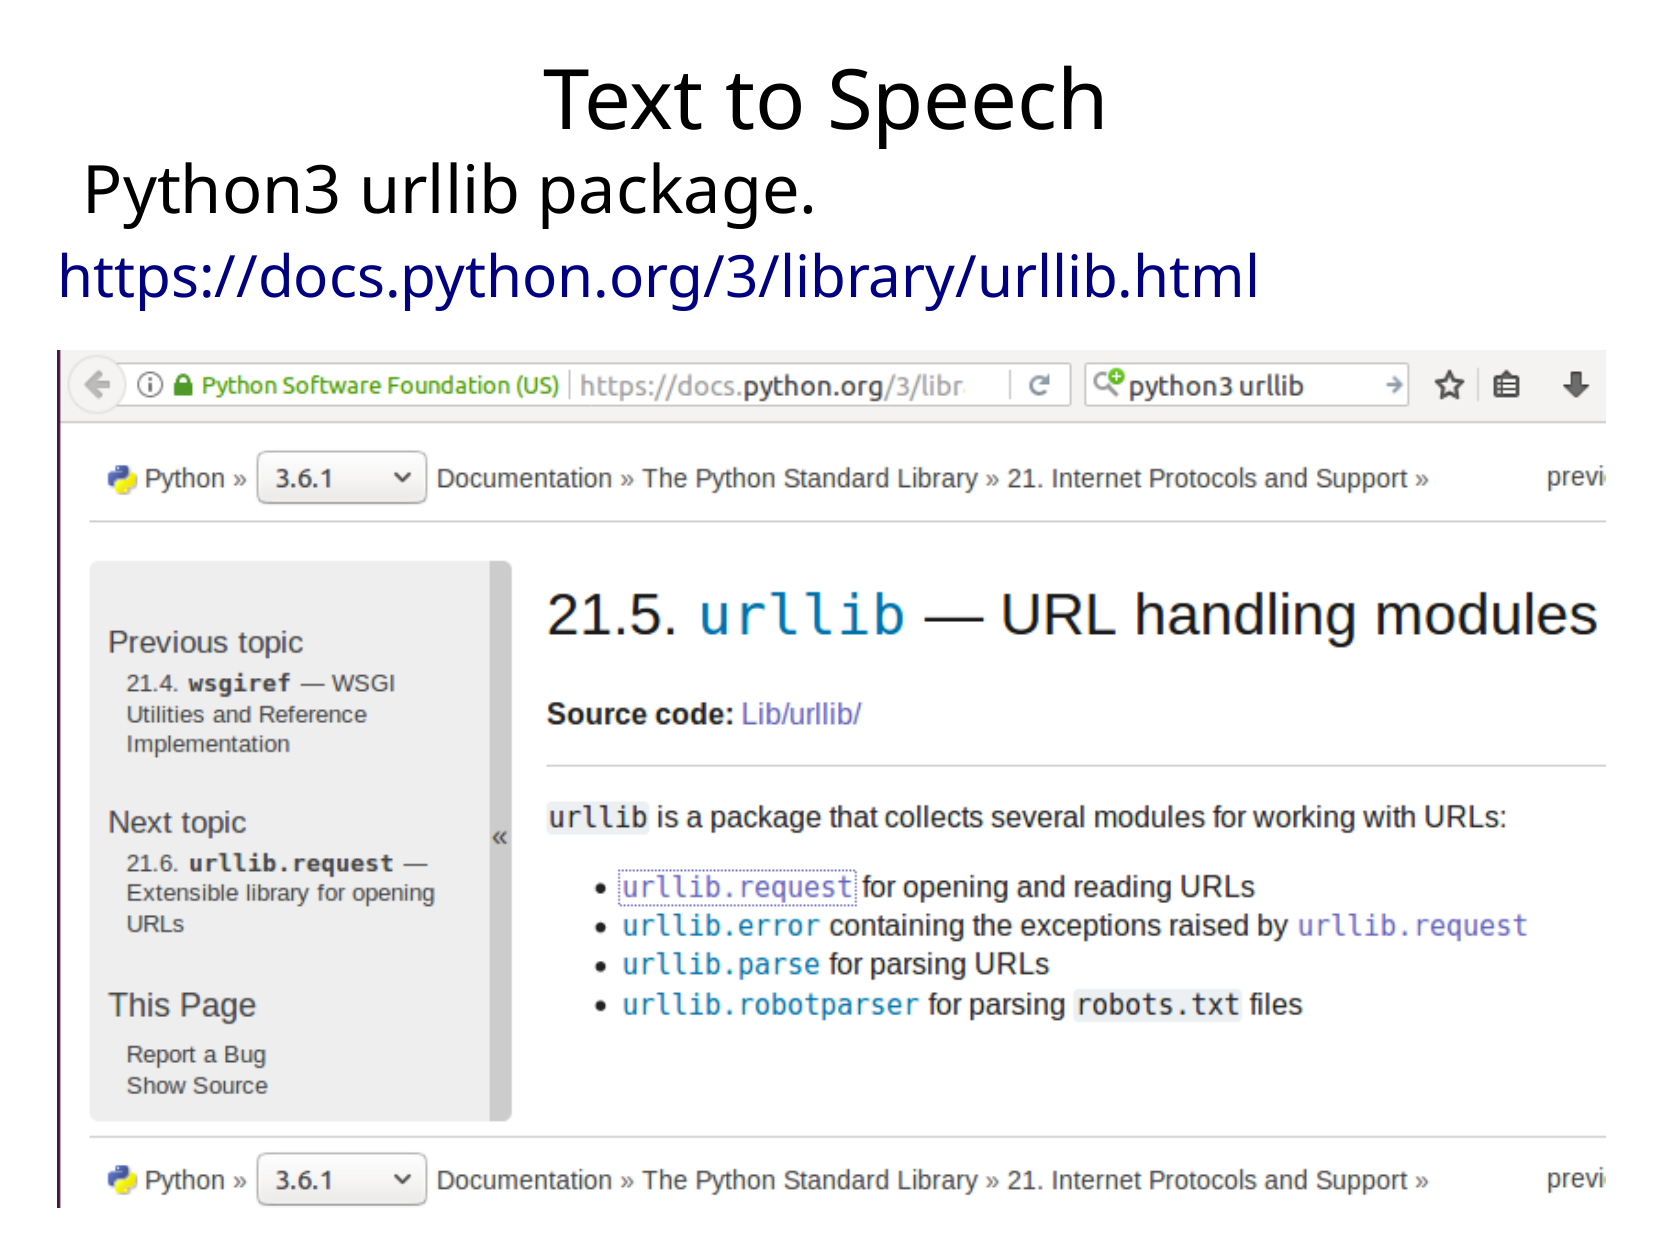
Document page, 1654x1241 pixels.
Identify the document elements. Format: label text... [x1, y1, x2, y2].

subtitle Python3 urllib package. [82, 158, 1571, 297]
title Text to Speech [82, 32, 1571, 158]
text_box https://docs.python.org/3/library/urllib.html [57, 237, 1546, 313]
picture [57, 350, 1606, 1208]
